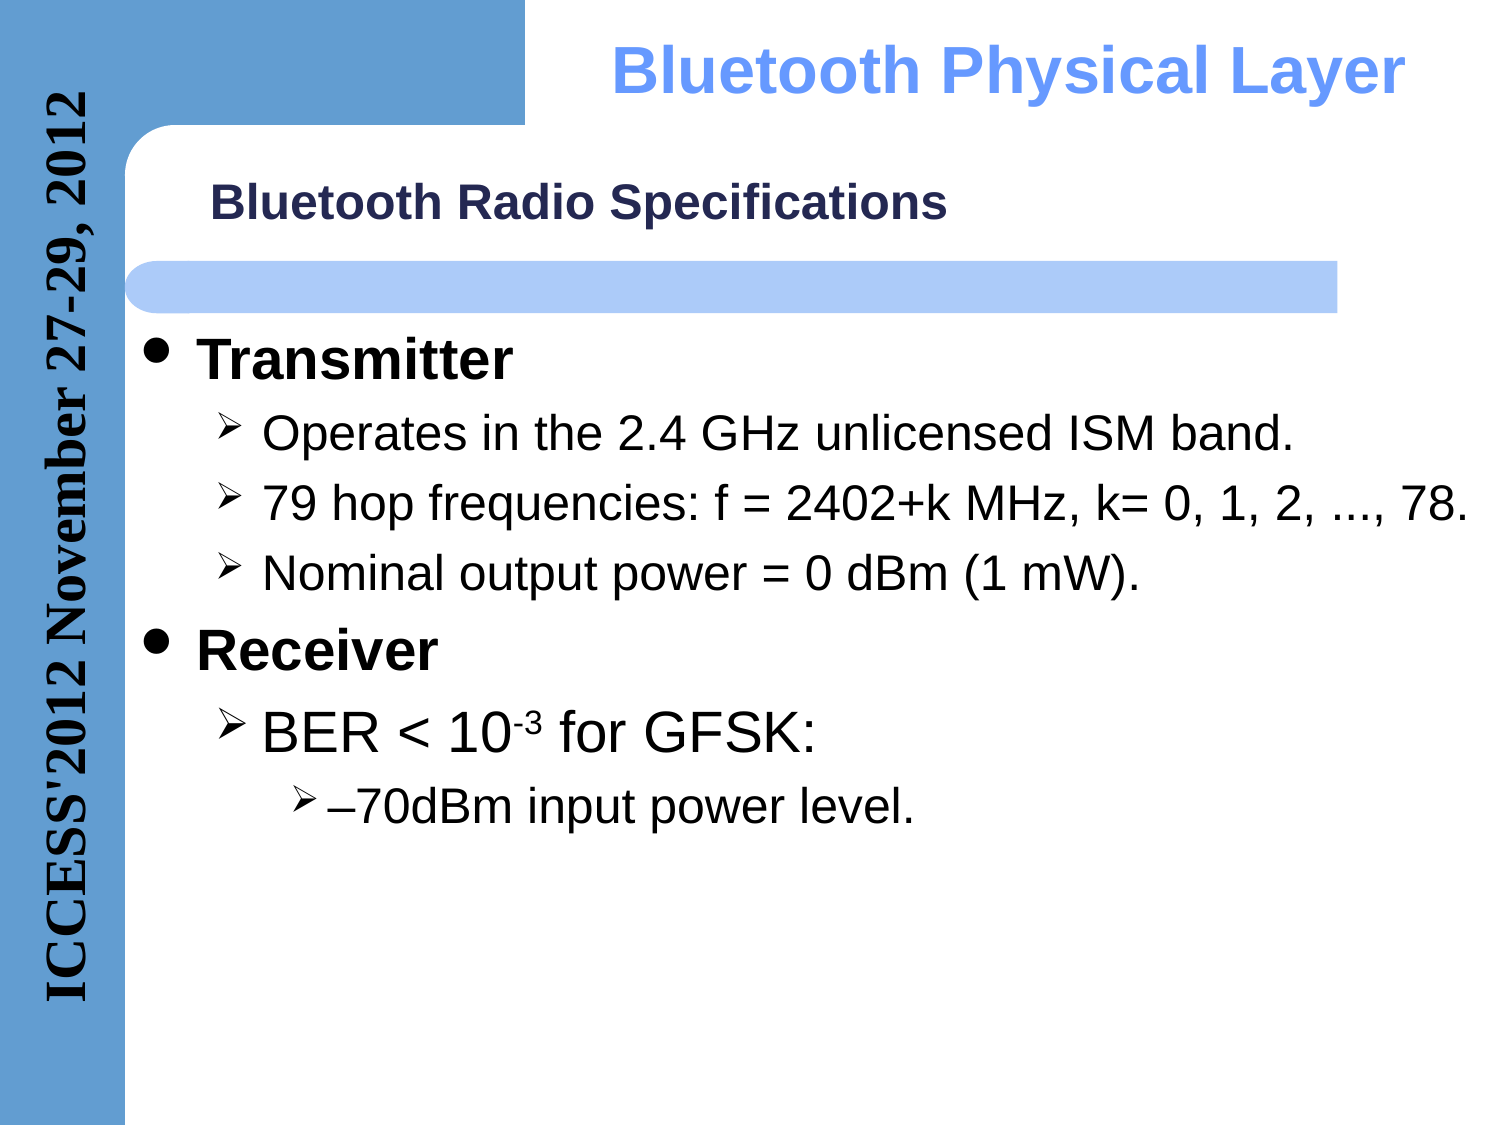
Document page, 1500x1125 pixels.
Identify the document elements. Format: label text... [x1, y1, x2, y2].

title Bluetooth Radio Specifications [194, 149, 1400, 238]
list Transmitter Operates in the 2.4 GHz unlicensed ISM band. 79 hop frequencies: f = 2402+k MHz, k= 0, 1, 2, ..., 78. Nominal output power = 0 dBm (1 mW). Receiver BER < 10-3 for GFSK: –70dBm input power level. [125, 313, 1500, 988]
text_box Bluetooth Physical Layer [537, 19, 1500, 114]
